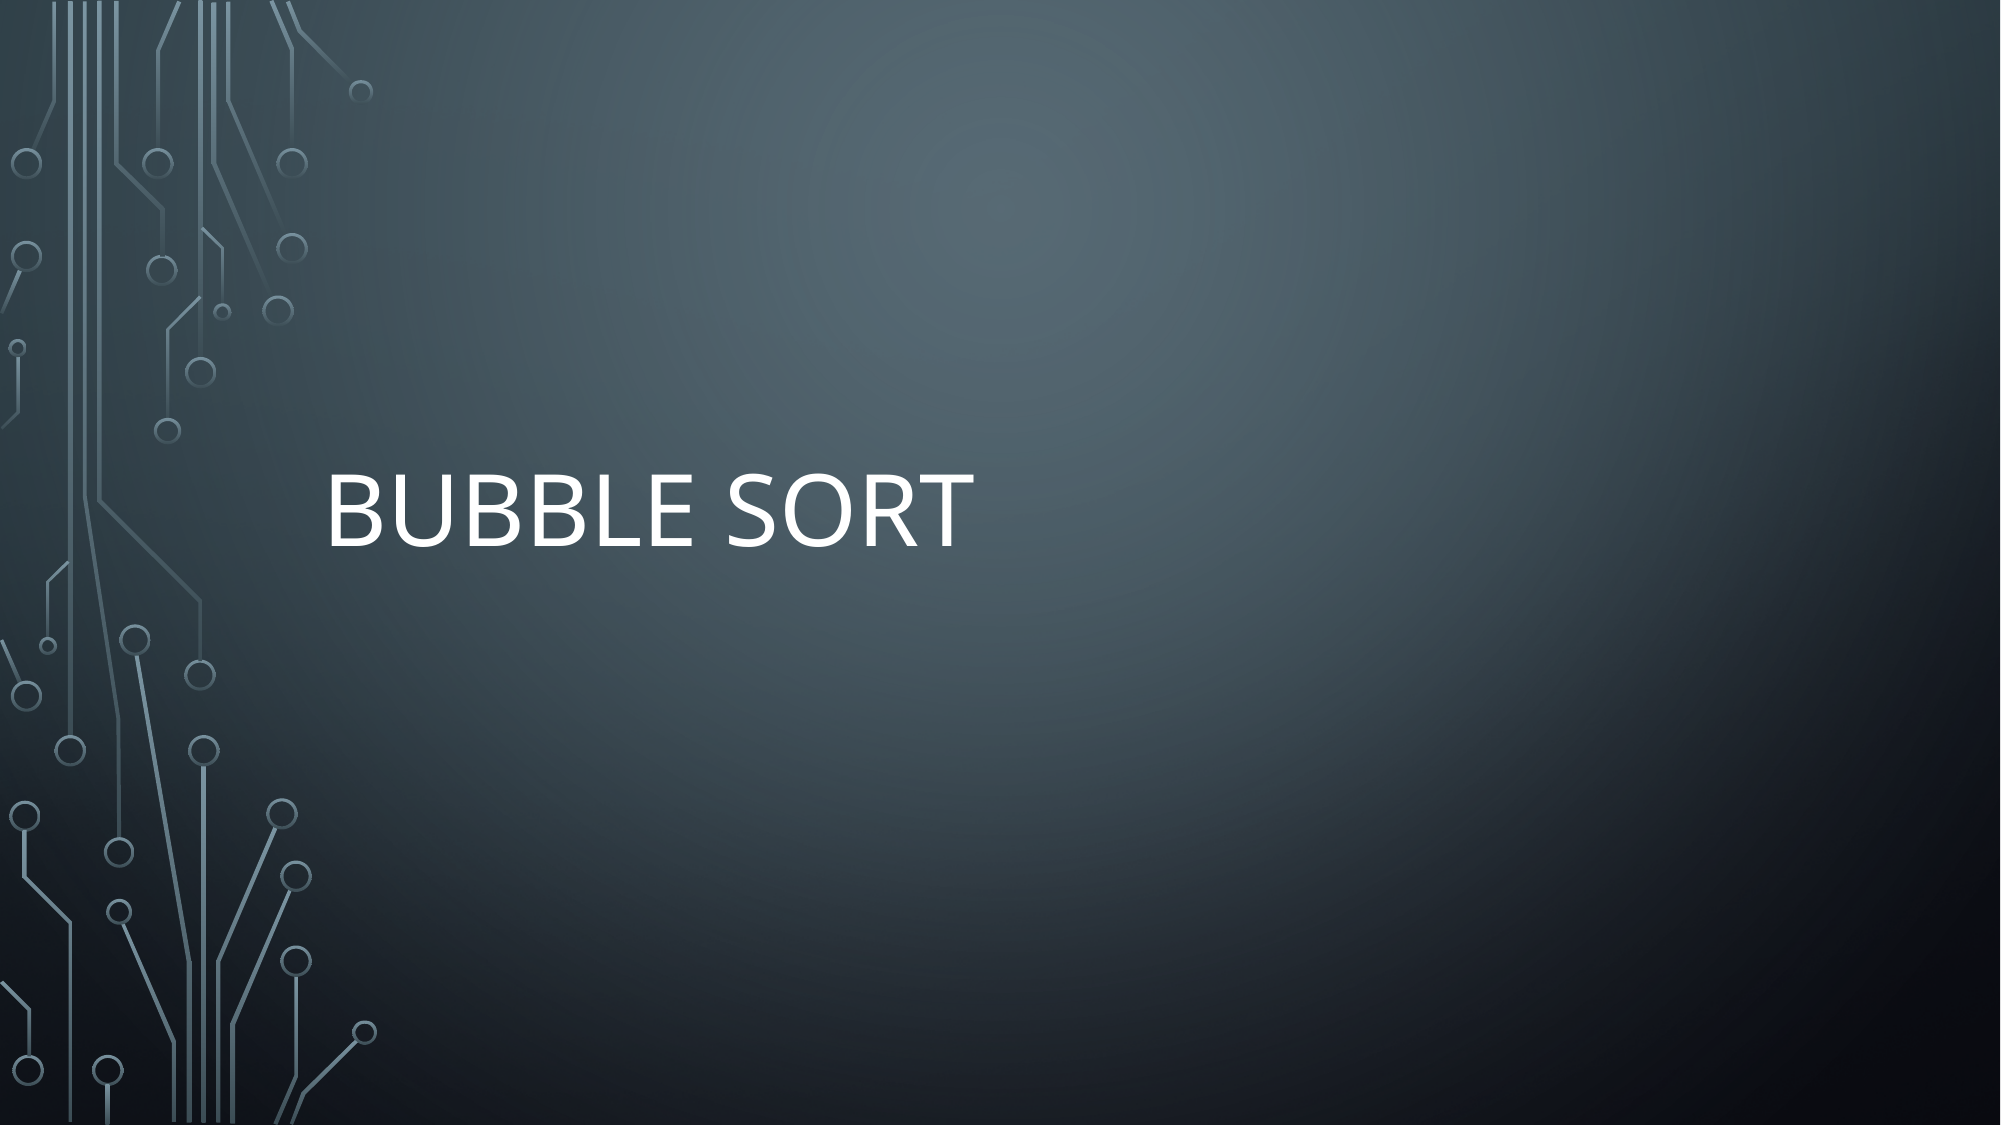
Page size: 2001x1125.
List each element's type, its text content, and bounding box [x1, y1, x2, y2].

title Bubble sort [307, 184, 1750, 576]
